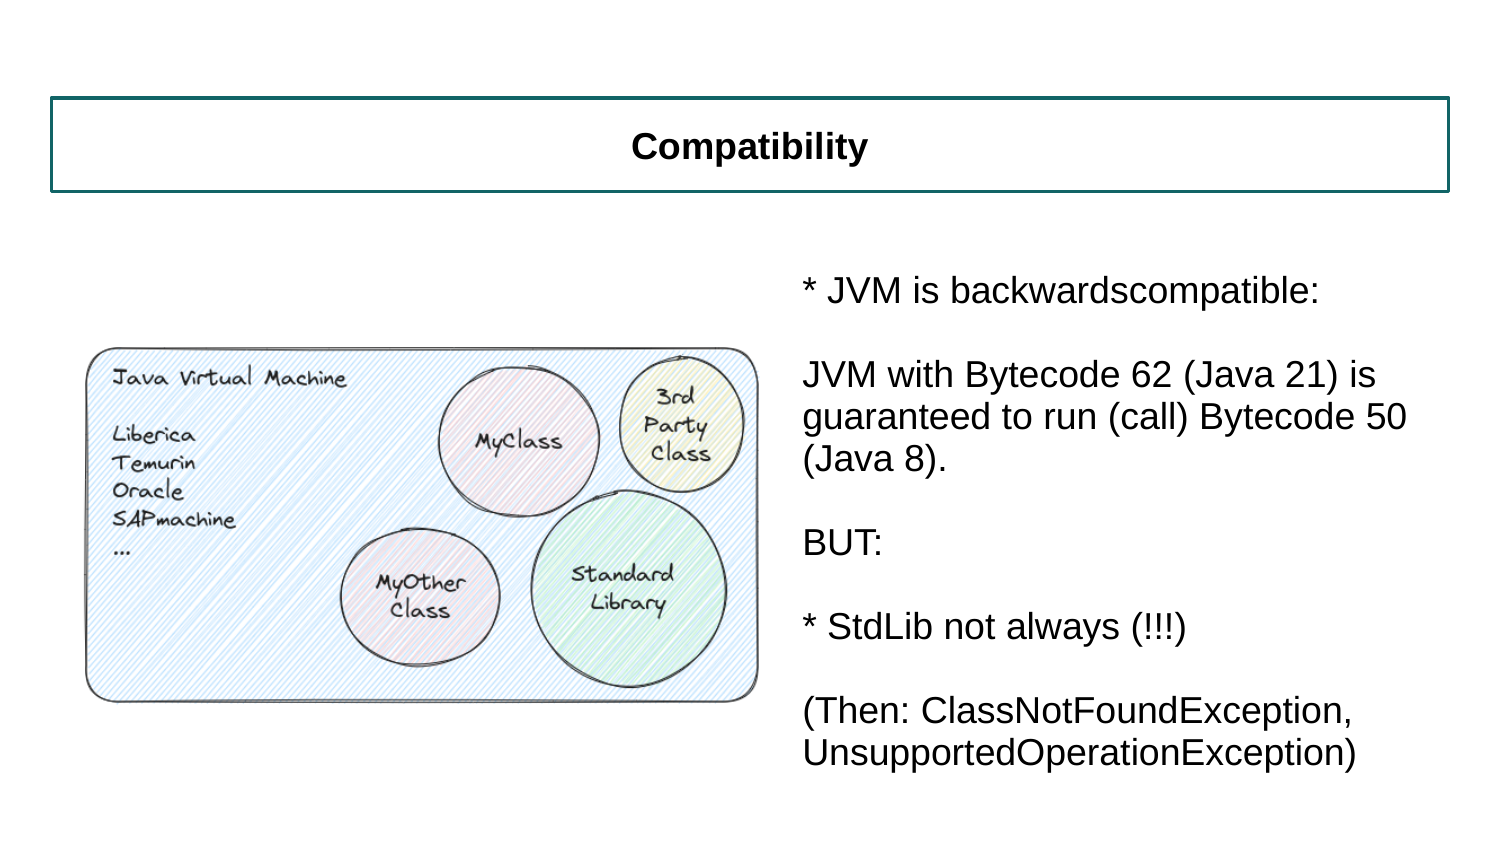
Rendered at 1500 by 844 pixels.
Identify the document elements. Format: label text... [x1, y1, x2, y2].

text_box * JVM is backwardscompatible: JVM with Bytecode 62 (Java 21) is guaranteed to run (call) Bytecode 50 (Java 8). BUT: * StdLib not always (!!!) (Then: ClassNotFoundException, UnsupportedOperationException) [787, 262, 1463, 782]
picture [75, 337, 769, 713]
title Compatibility [51, 98, 1449, 192]
